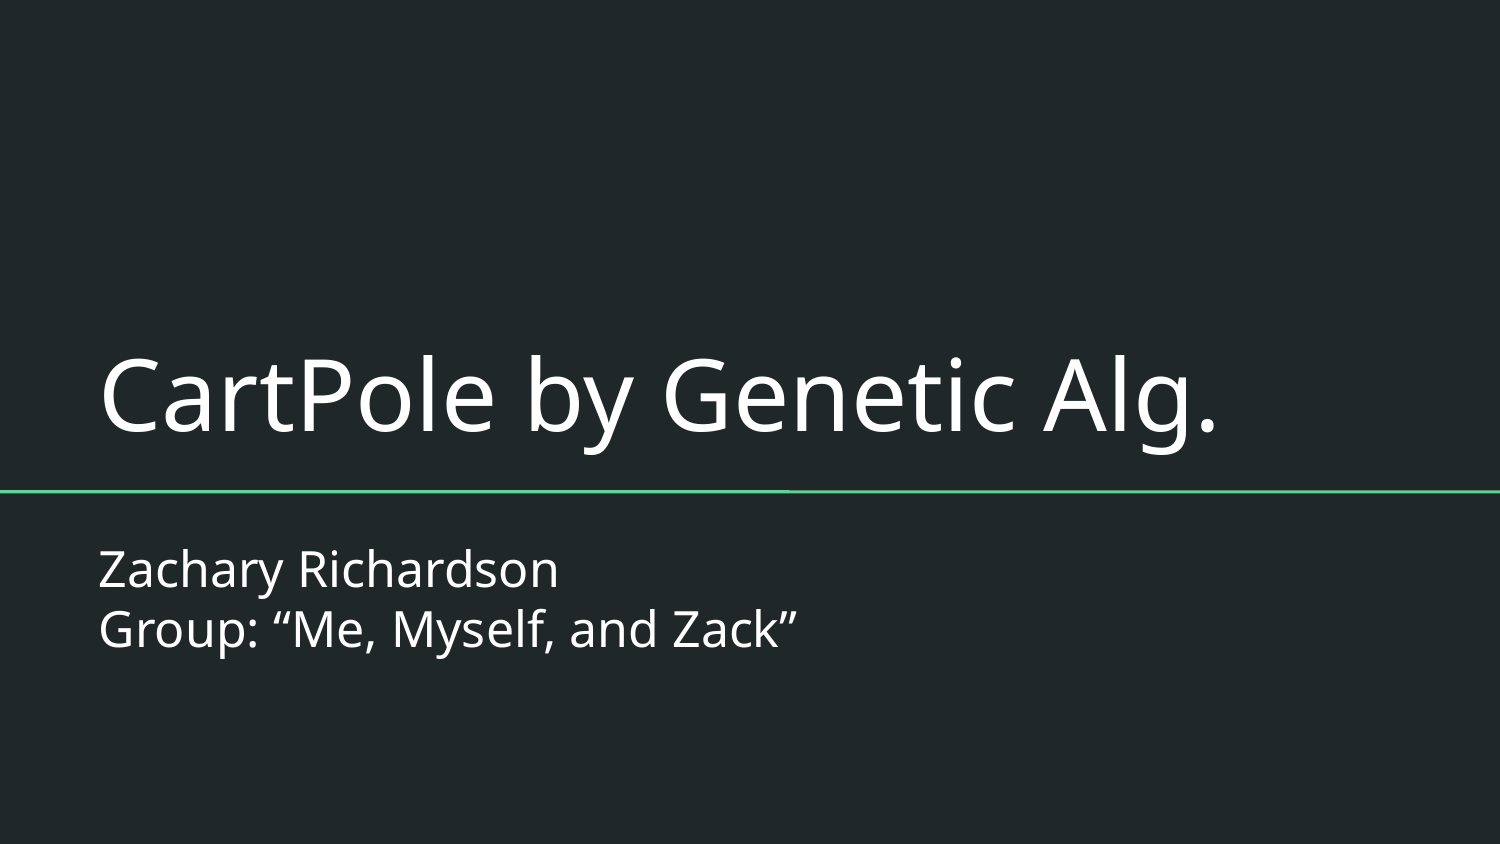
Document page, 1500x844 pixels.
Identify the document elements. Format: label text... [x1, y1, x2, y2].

subtitle Zachary Richardson Group: “Me, Myself, and Zack” [83, 522, 1417, 728]
title CartPole by Genetic Alg. [83, 206, 1417, 467]
